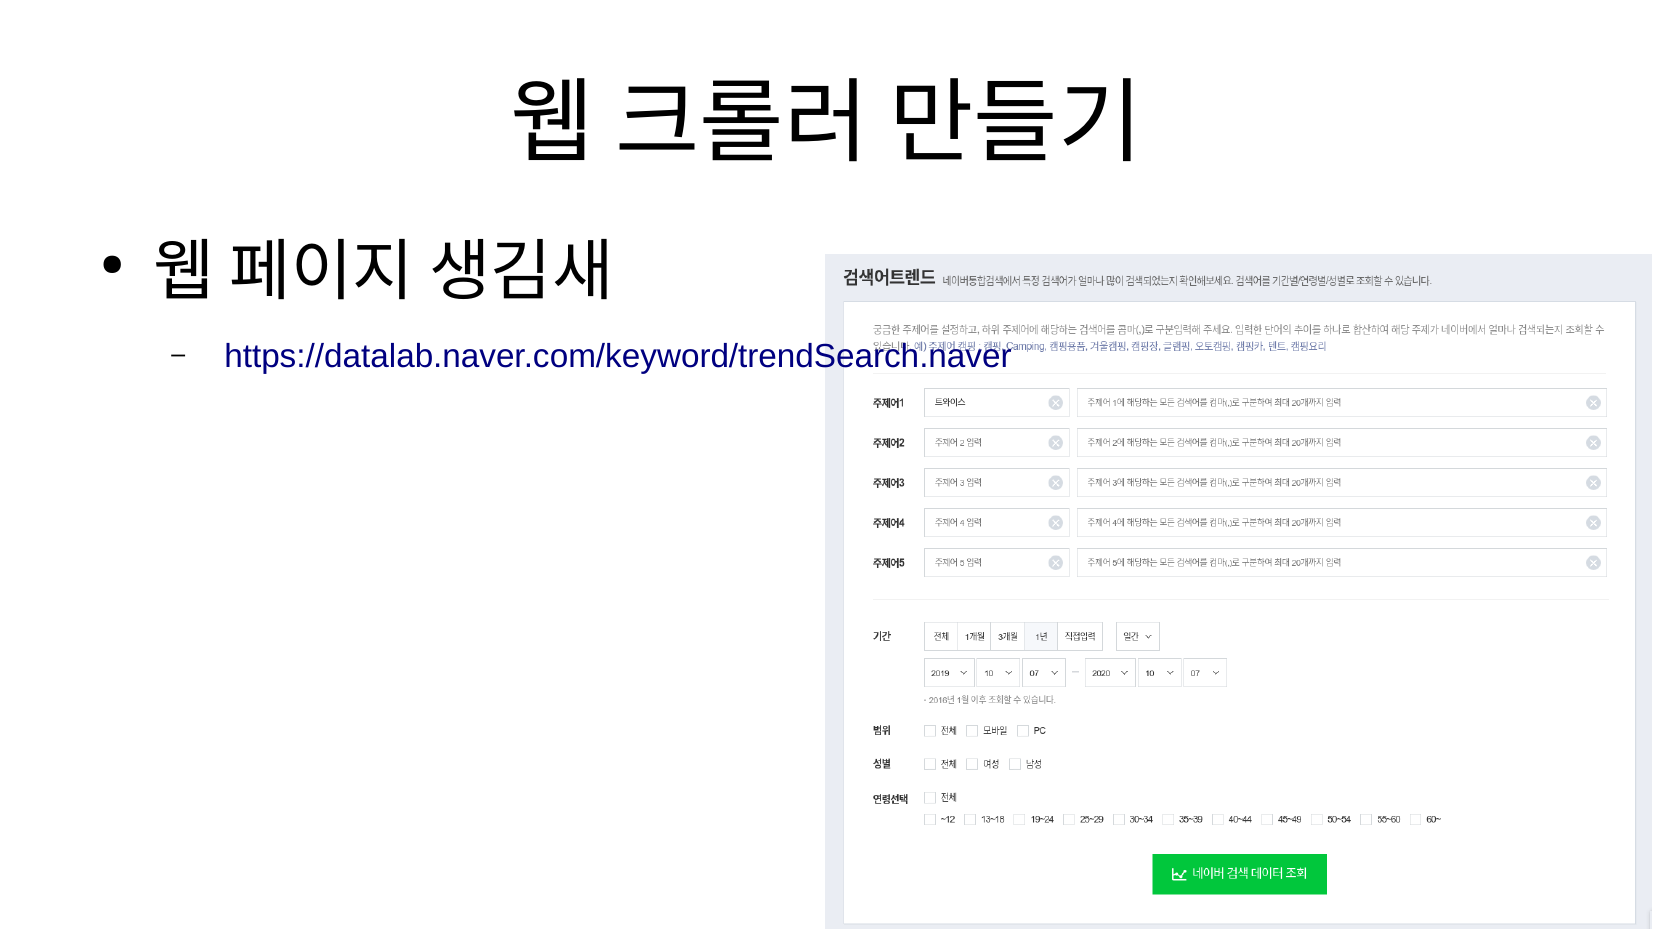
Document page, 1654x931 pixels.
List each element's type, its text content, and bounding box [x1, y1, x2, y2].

title 웹 크롤러 만들기 [82, 37, 1571, 193]
list 웹 페이지 생김새 https://datalab.naver.com/keyword/trendSearch.naver [82, 217, 1571, 758]
picture [825, 254, 1652, 930]
